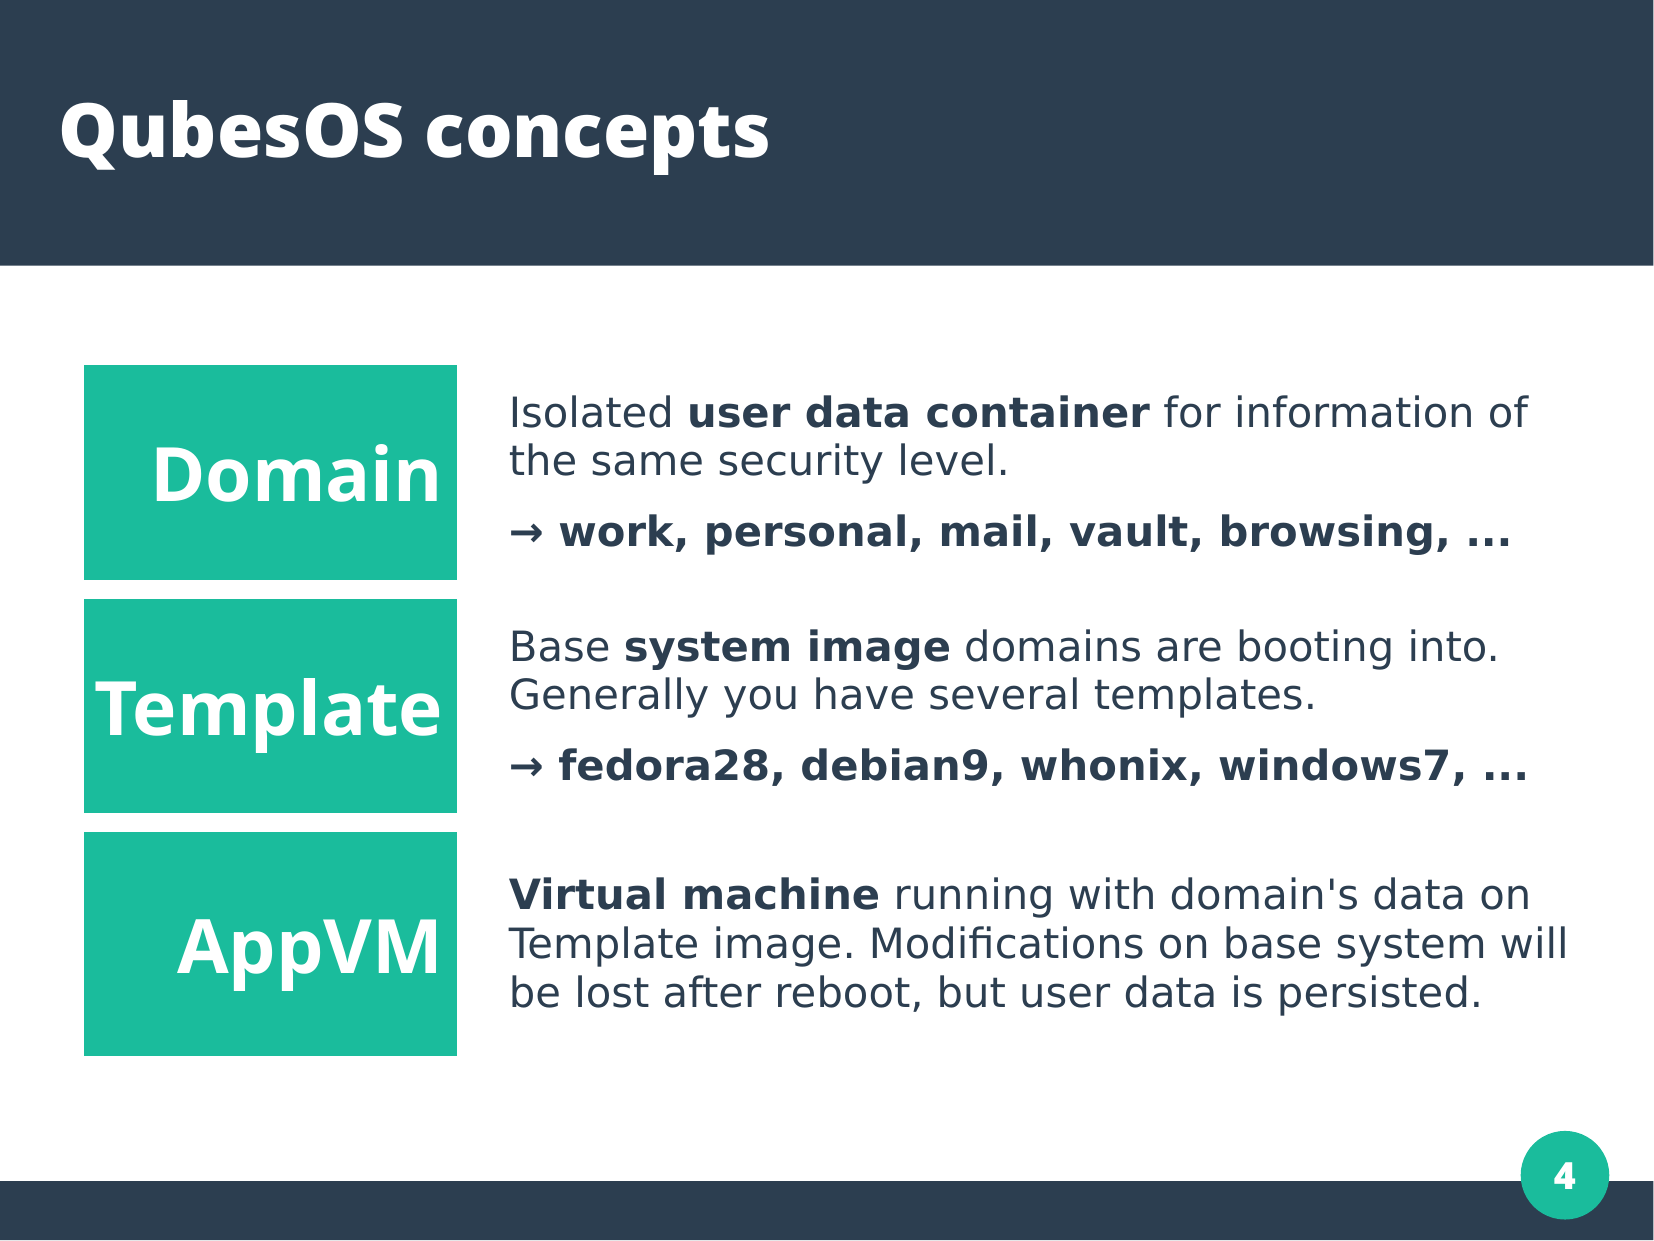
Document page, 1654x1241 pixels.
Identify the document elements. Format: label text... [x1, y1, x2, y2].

table_cell Template [84, 599, 457, 813]
table_header Domain [84, 365, 457, 580]
table_cell Base system image domains are booting into. Generally you have several templates. → fedora28, debian9, whonix, windows7, ... [459, 590, 1610, 823]
table_cell Virtual machine running with domain's data on Template image. Modifications on base system will be lost after reboot, but user data is persisted. [459, 824, 1610, 1065]
title QubesOS concepts [59, 49, 1595, 207]
table_cell AppVM [84, 832, 457, 1056]
table_header Isolated user data container for information of the same security level. → work, personal, mail, vault, browsing, ... [459, 357, 1610, 589]
